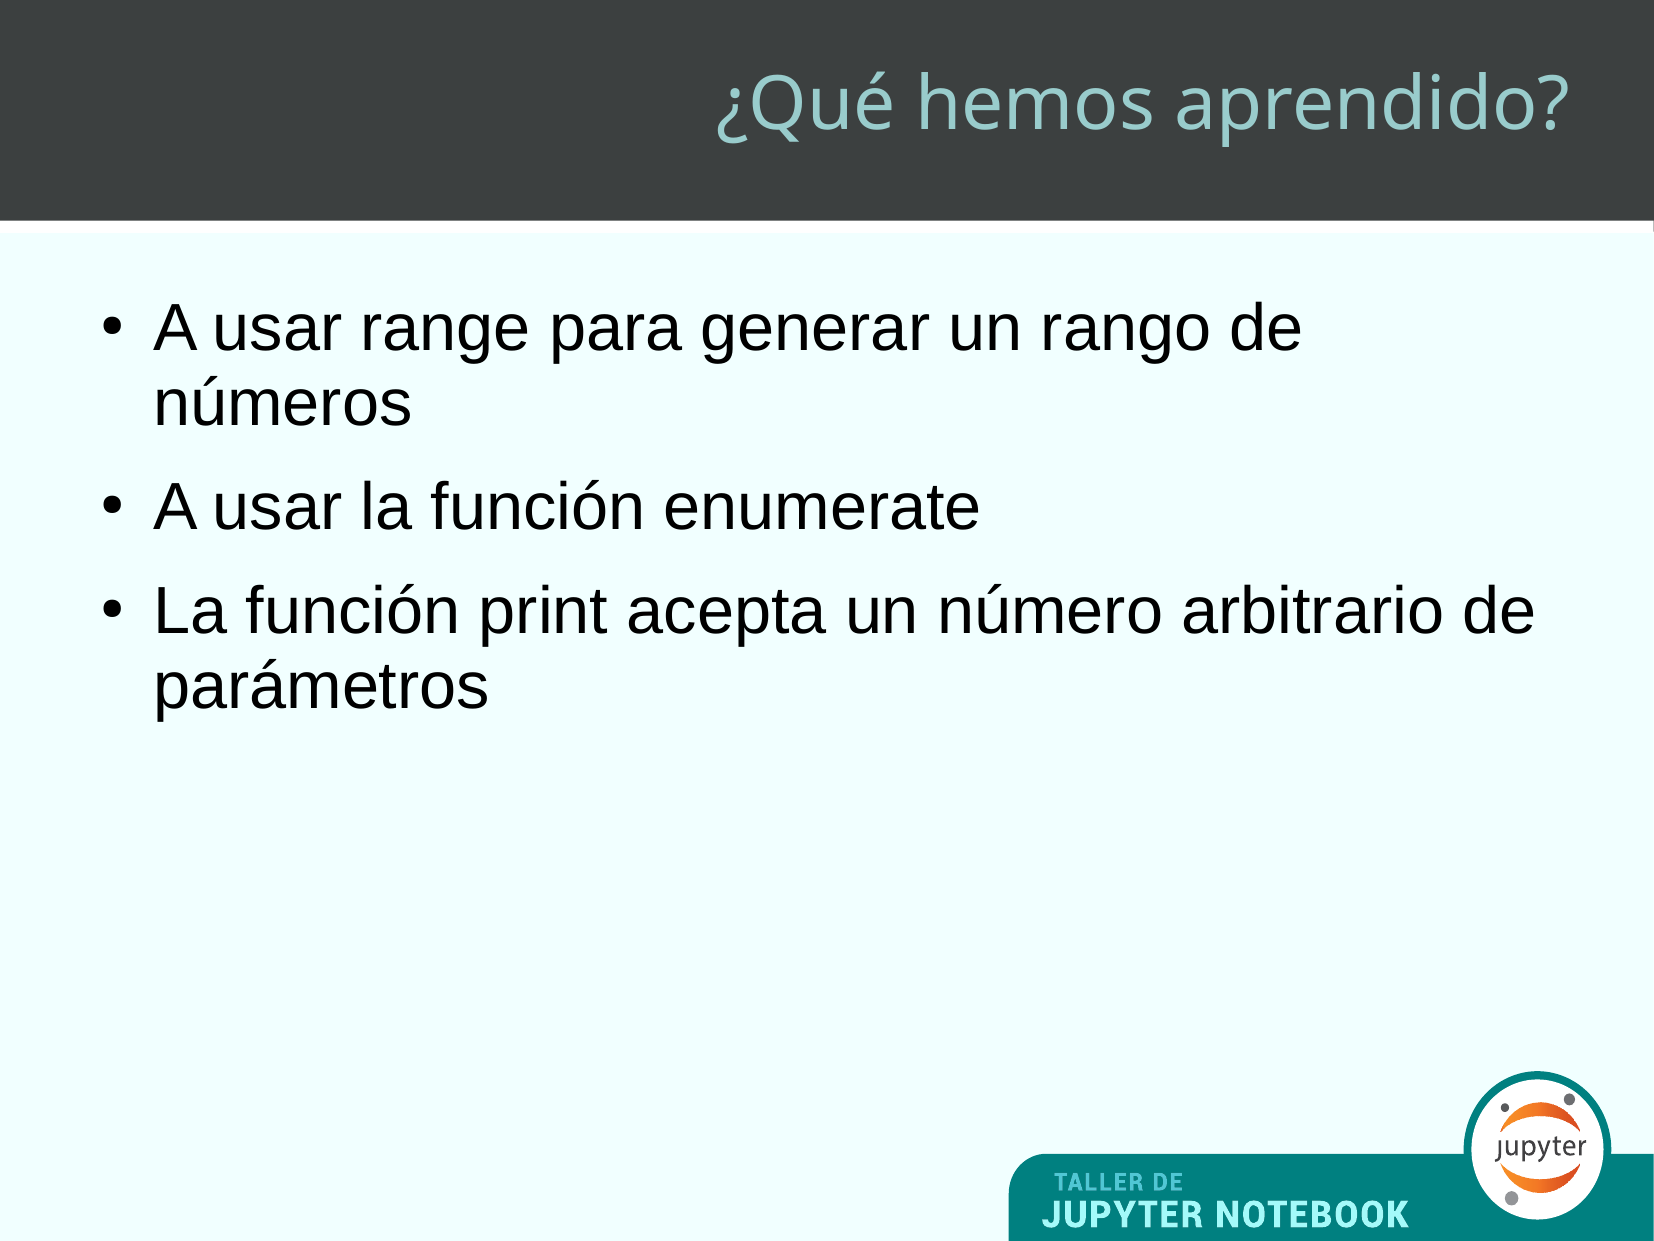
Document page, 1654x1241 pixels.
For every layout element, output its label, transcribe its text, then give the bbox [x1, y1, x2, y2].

list A usar range para generar un rango de números A usar la función enumerate La función print acepta un número arbitrario de parámetros [82, 290, 1571, 1010]
title ¿Qué hemos aprendido? [82, 49, 1571, 257]
